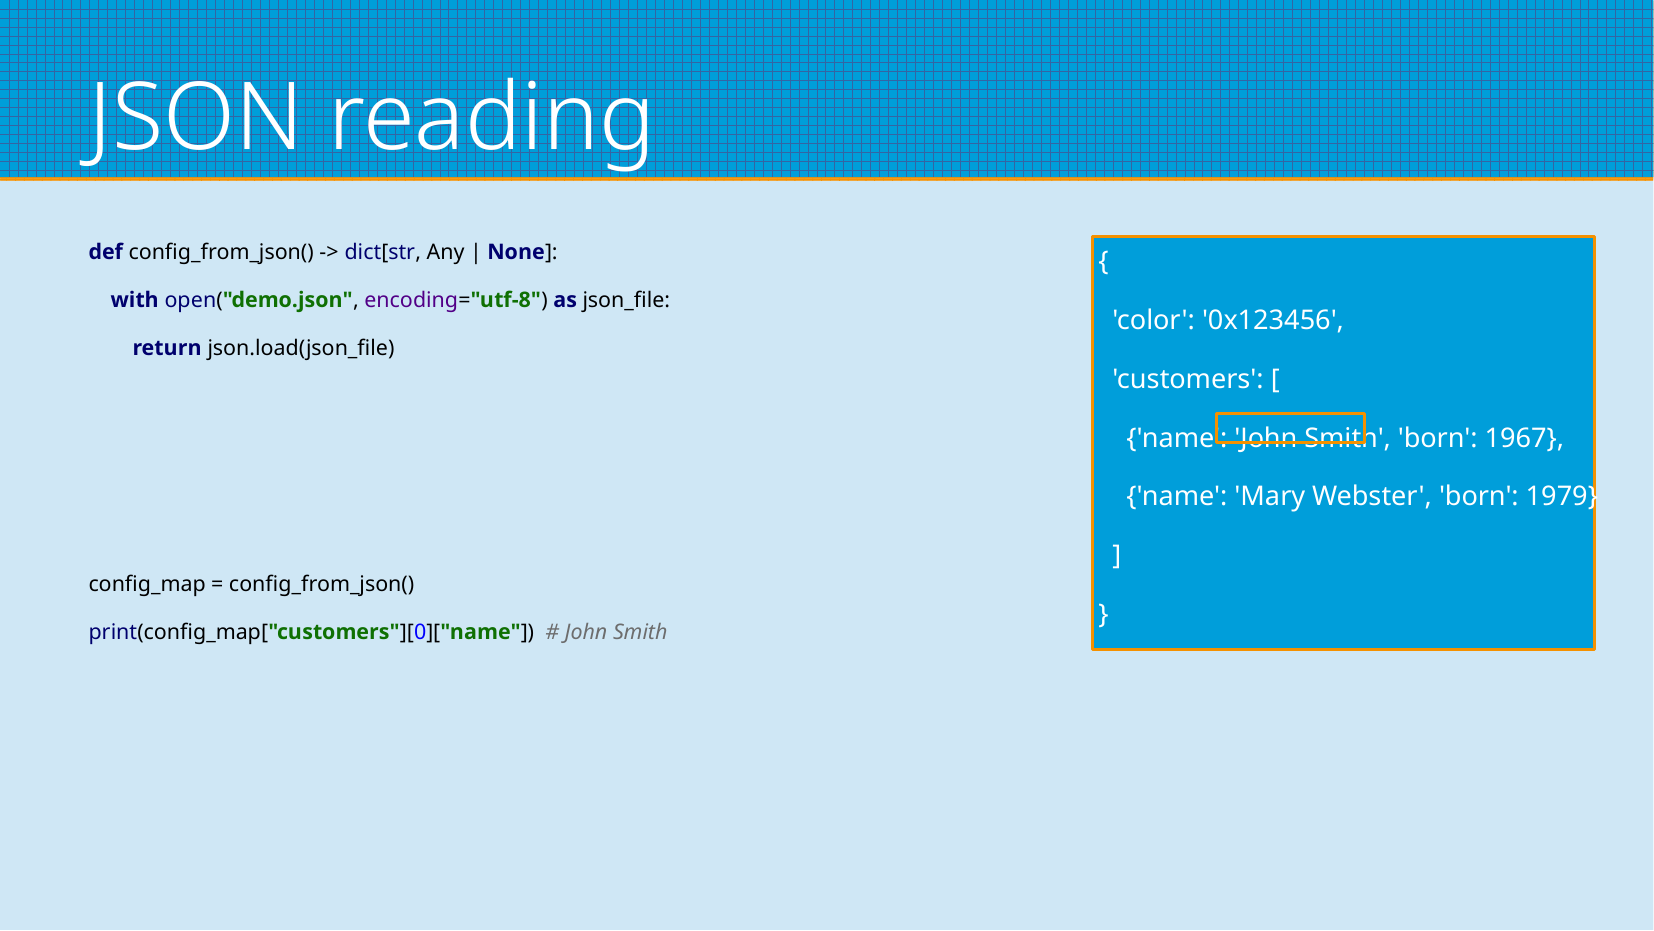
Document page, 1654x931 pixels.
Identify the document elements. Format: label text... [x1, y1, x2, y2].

title JSON reading [88, 14, 1565, 178]
list def config_from_json() -> dict[str, Any | None]: with open("demo.json", encoding="utf-8") as json_file: return json.load(json_file) config_map = config_from_json() print(config_map["customers"][0]["name"]) # John Smith [88, 236, 1092, 650]
text_box { 'color': '0x123456', 'customers': [ {'name': 'John Smith', 'born': 1967}, {'name': 'Mary Webster', 'born': 1979} ] } [1092, 236, 1595, 650]
